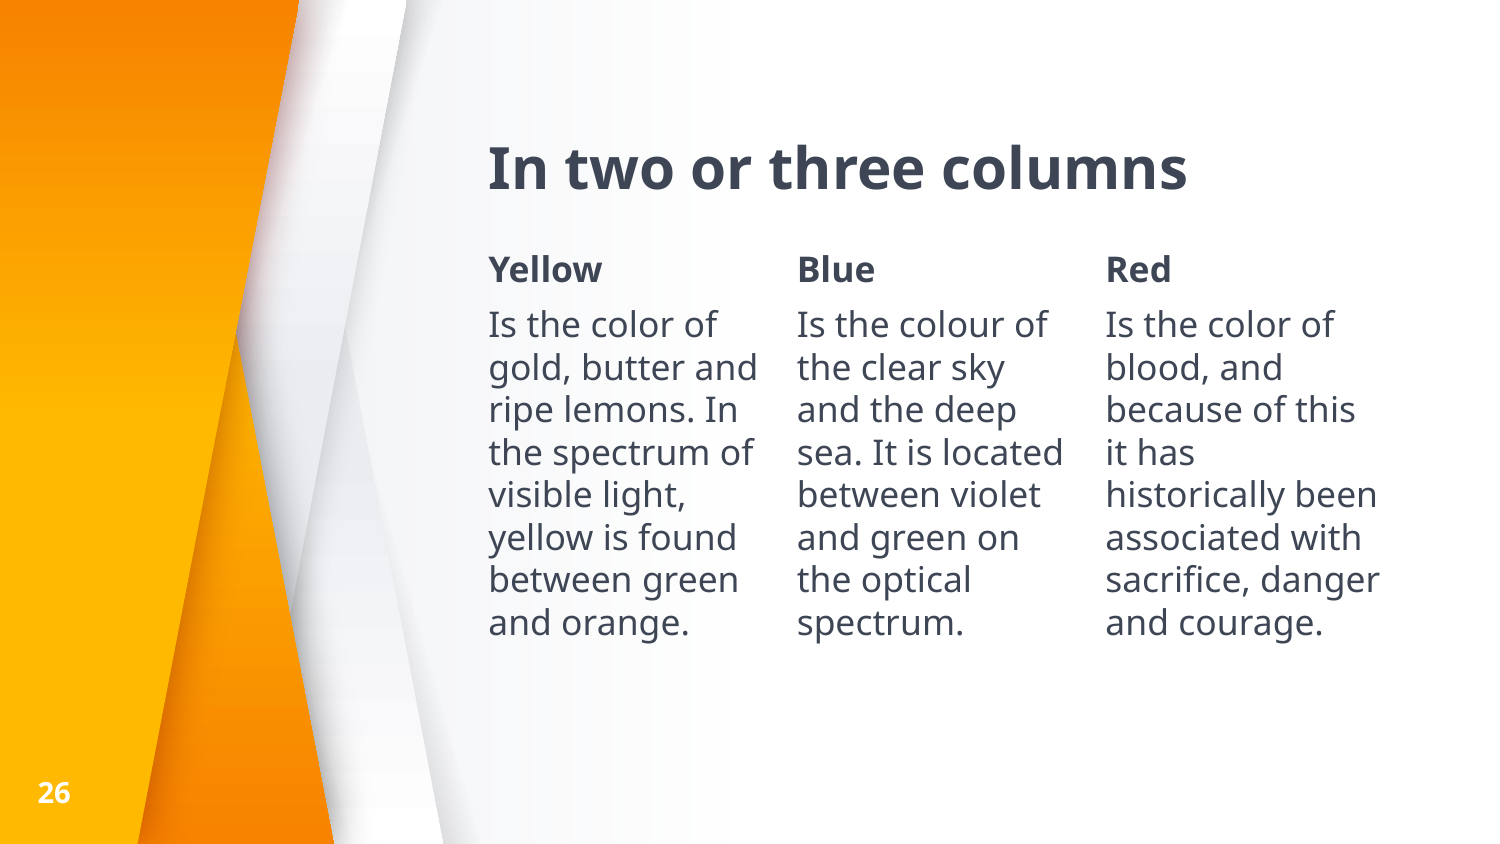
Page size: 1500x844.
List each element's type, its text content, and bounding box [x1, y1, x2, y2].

text_box Red Is the color of blood, and because of this it has historically been associated with sacrifice, danger and courage. [1105, 247, 1385, 726]
text_box Blue Is the colour of the clear sky and the deep sea. It is located between violet and green on the optical spectrum. [796, 247, 1076, 726]
text_box In two or three columns [488, 137, 1385, 202]
text_box <número> [37, 773, 98, 816]
text_box Yellow Is the color of gold, butter and ripe lemons. In the spectrum of visible light, yellow is found between green and orange. [488, 247, 768, 726]
